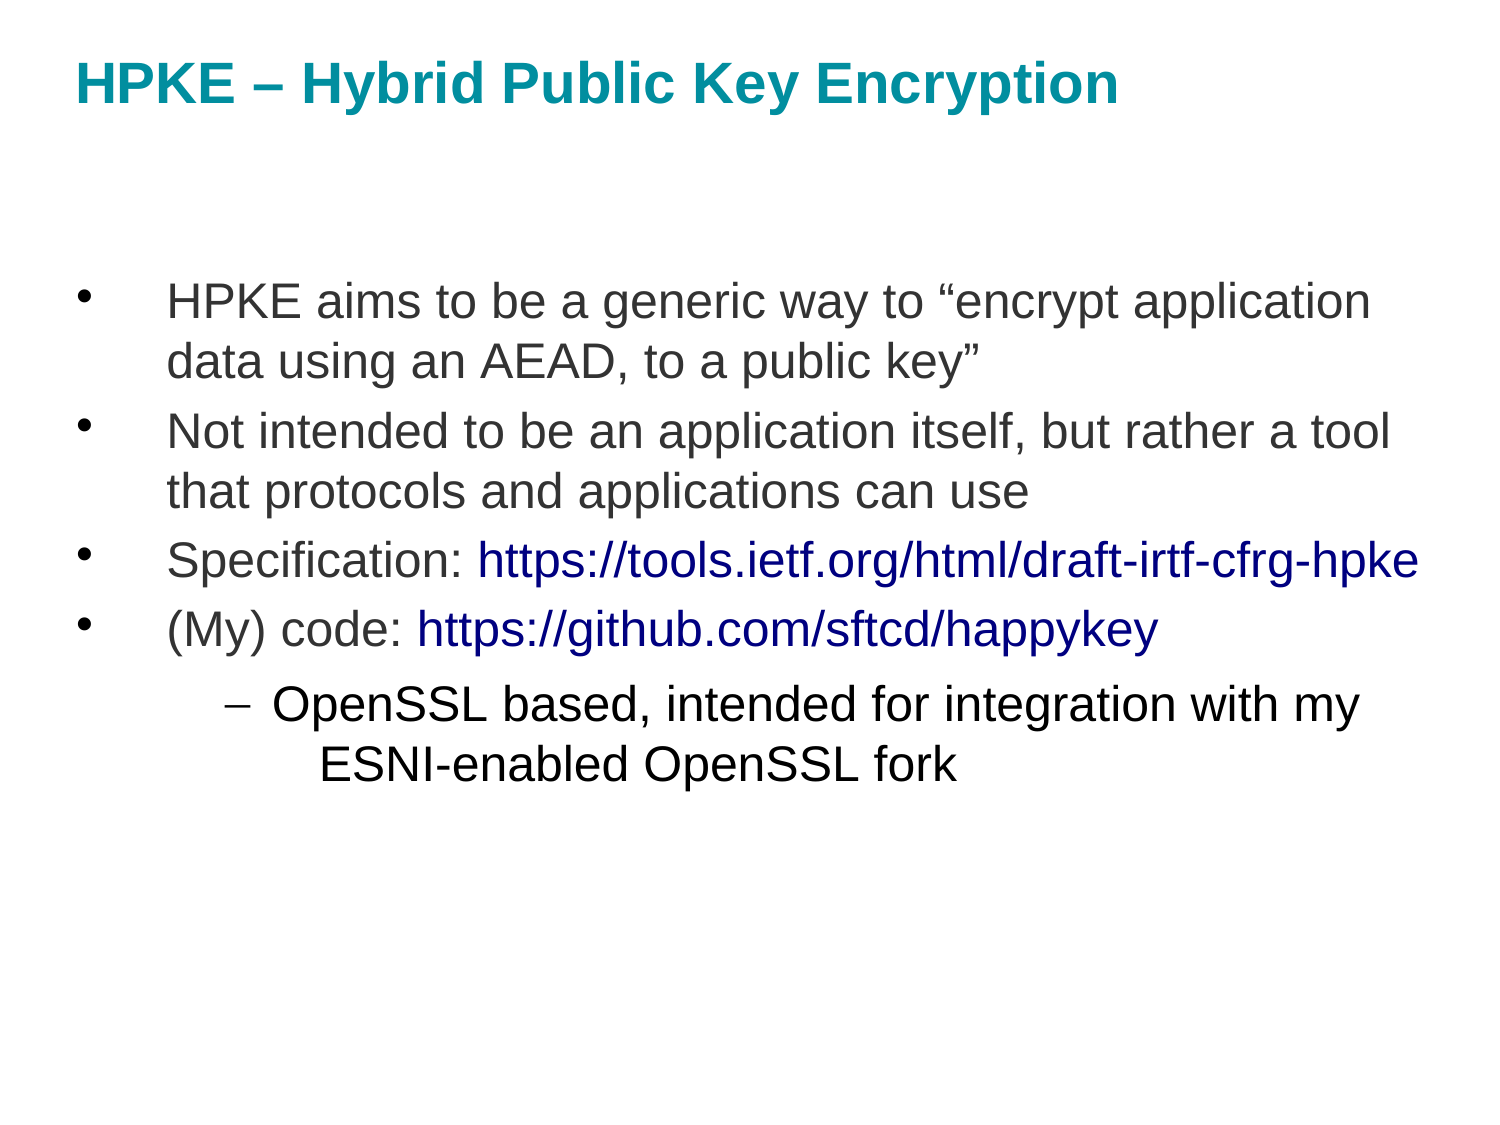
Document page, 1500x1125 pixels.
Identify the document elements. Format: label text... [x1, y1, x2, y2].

list HPKE aims to be a generic way to “encrypt application data using an AEAD, to a public key” Not intended to be an application itself, but rather a tool that protocols and applications can use Specification: https://tools.ietf.org/html/draft-irtf-cfrg-hpke (My) code: https://github.com/sftcd/happykey OpenSSL based, intended for integration with my ESNI-enabled OpenSSL fork [75, 268, 1426, 922]
title HPKE – Hybrid Public Key Encryption [75, 44, 1426, 233]
